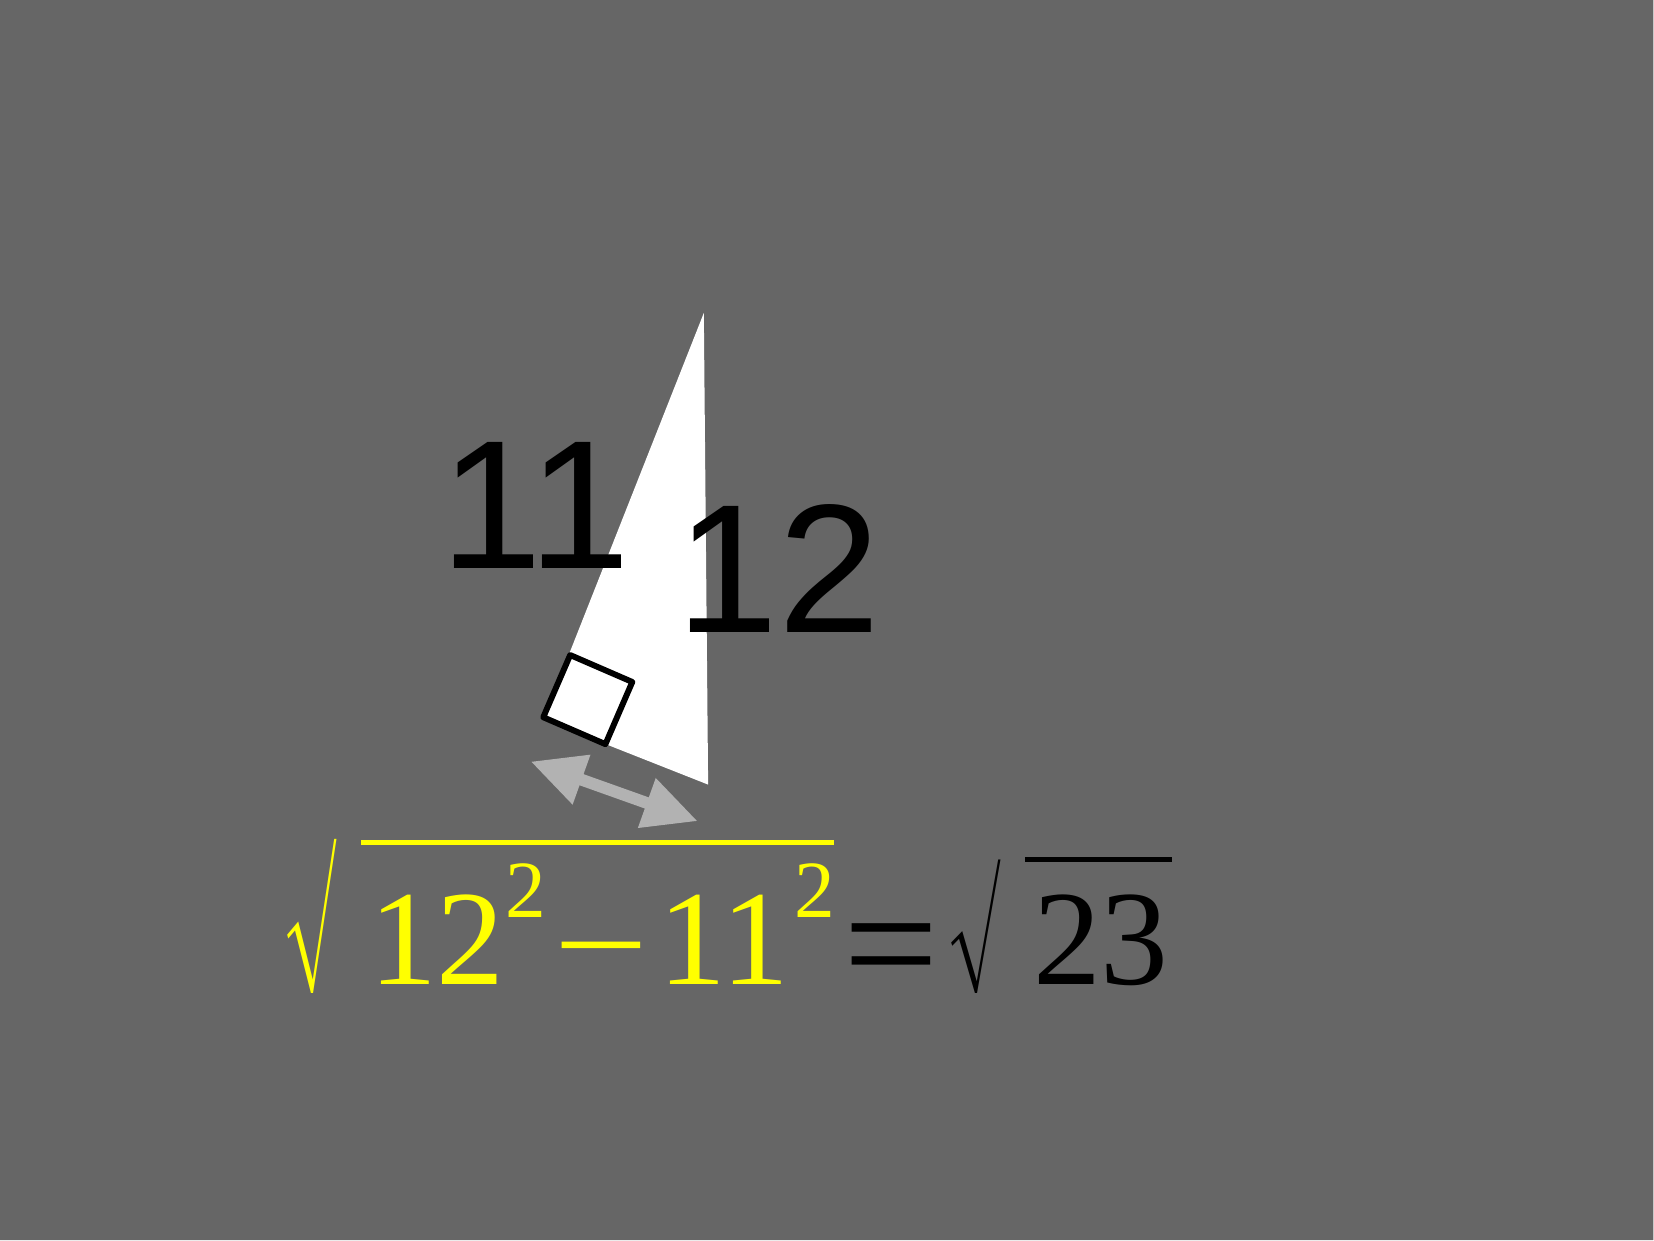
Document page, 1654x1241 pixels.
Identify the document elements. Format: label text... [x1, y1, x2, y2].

chart [250, 832, 1204, 1016]
text_box 12 [661, 459, 922, 680]
text_box [0, 0, 1654, 1241]
text_box 11 [425, 395, 662, 616]
